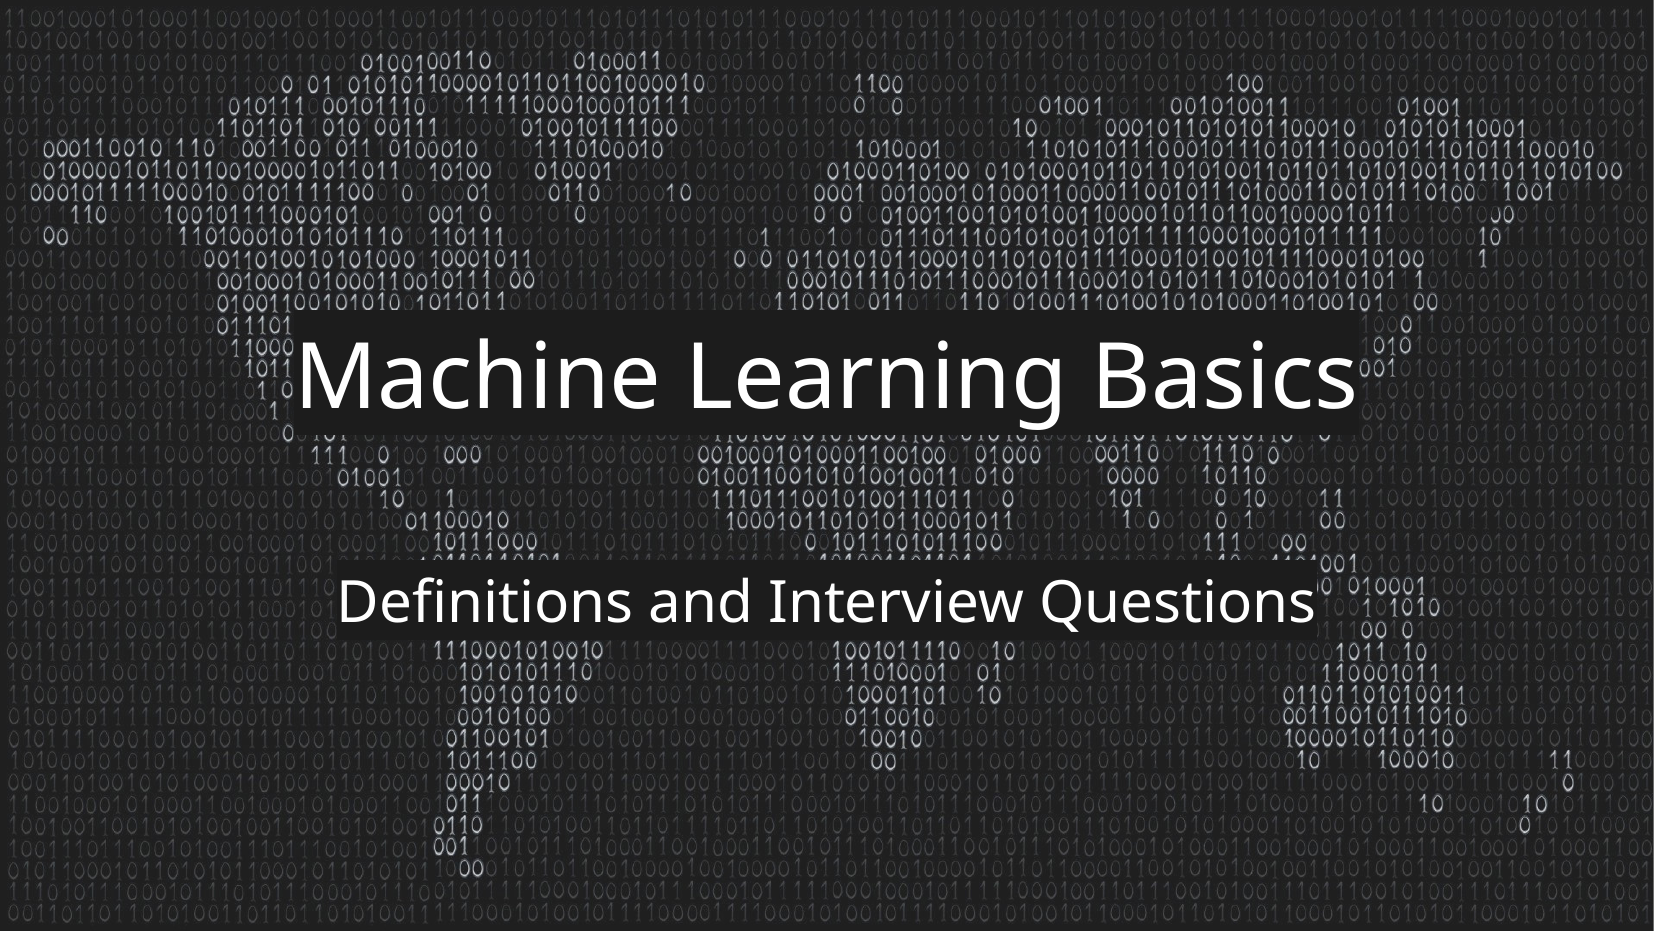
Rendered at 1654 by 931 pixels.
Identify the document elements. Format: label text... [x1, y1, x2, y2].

title Machine Learning Basics Definitions and Interview Questions [82, 324, 1571, 626]
picture [0, 0, 1654, 931]
